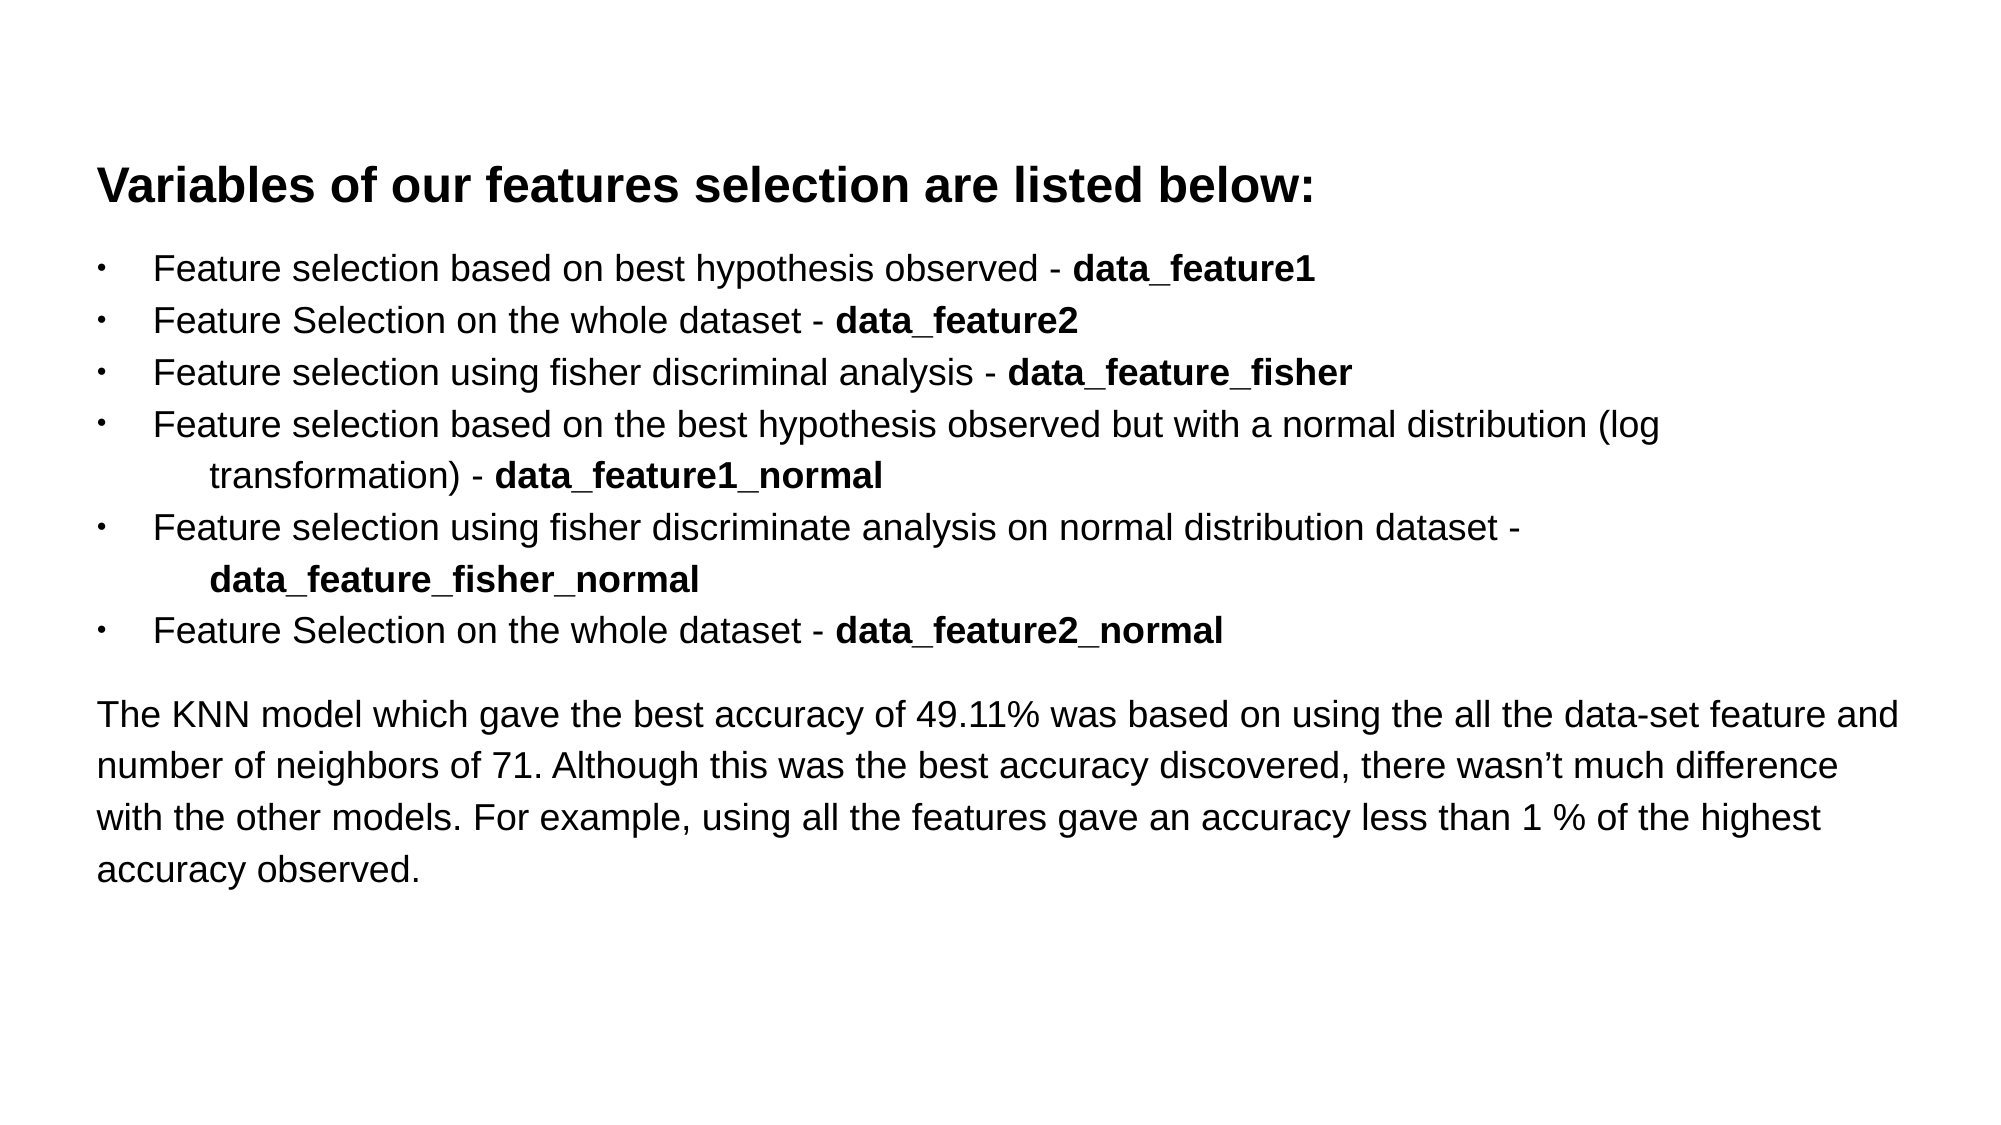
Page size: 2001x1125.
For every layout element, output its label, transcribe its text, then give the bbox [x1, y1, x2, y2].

text_box Variables of our features selection are listed below: Feature selection based on best hypothesis observed - data_feature1 Feature Selection on the whole dataset - data_feature2 Feature selection using fisher discriminal analysis - data_feature_fisher Feature selection based on the best hypothesis observed but with a normal distribution (log transformation) - data_feature1_normal Feature selection using fisher discriminate analysis on normal distribution dataset - data_feature_fisher_normal Feature Selection on the whole dataset - data_feature2_normal The KNN model which gave the best accuracy of 49.11% was based on using the all the data-set feature and number of neighbors of 71. Although this was the best accuracy discovered, there wasn’t much difference with the other models. For example, using all the features gave an accuracy less than 1 % of the highest accuracy observed. [82, 122, 1918, 897]
